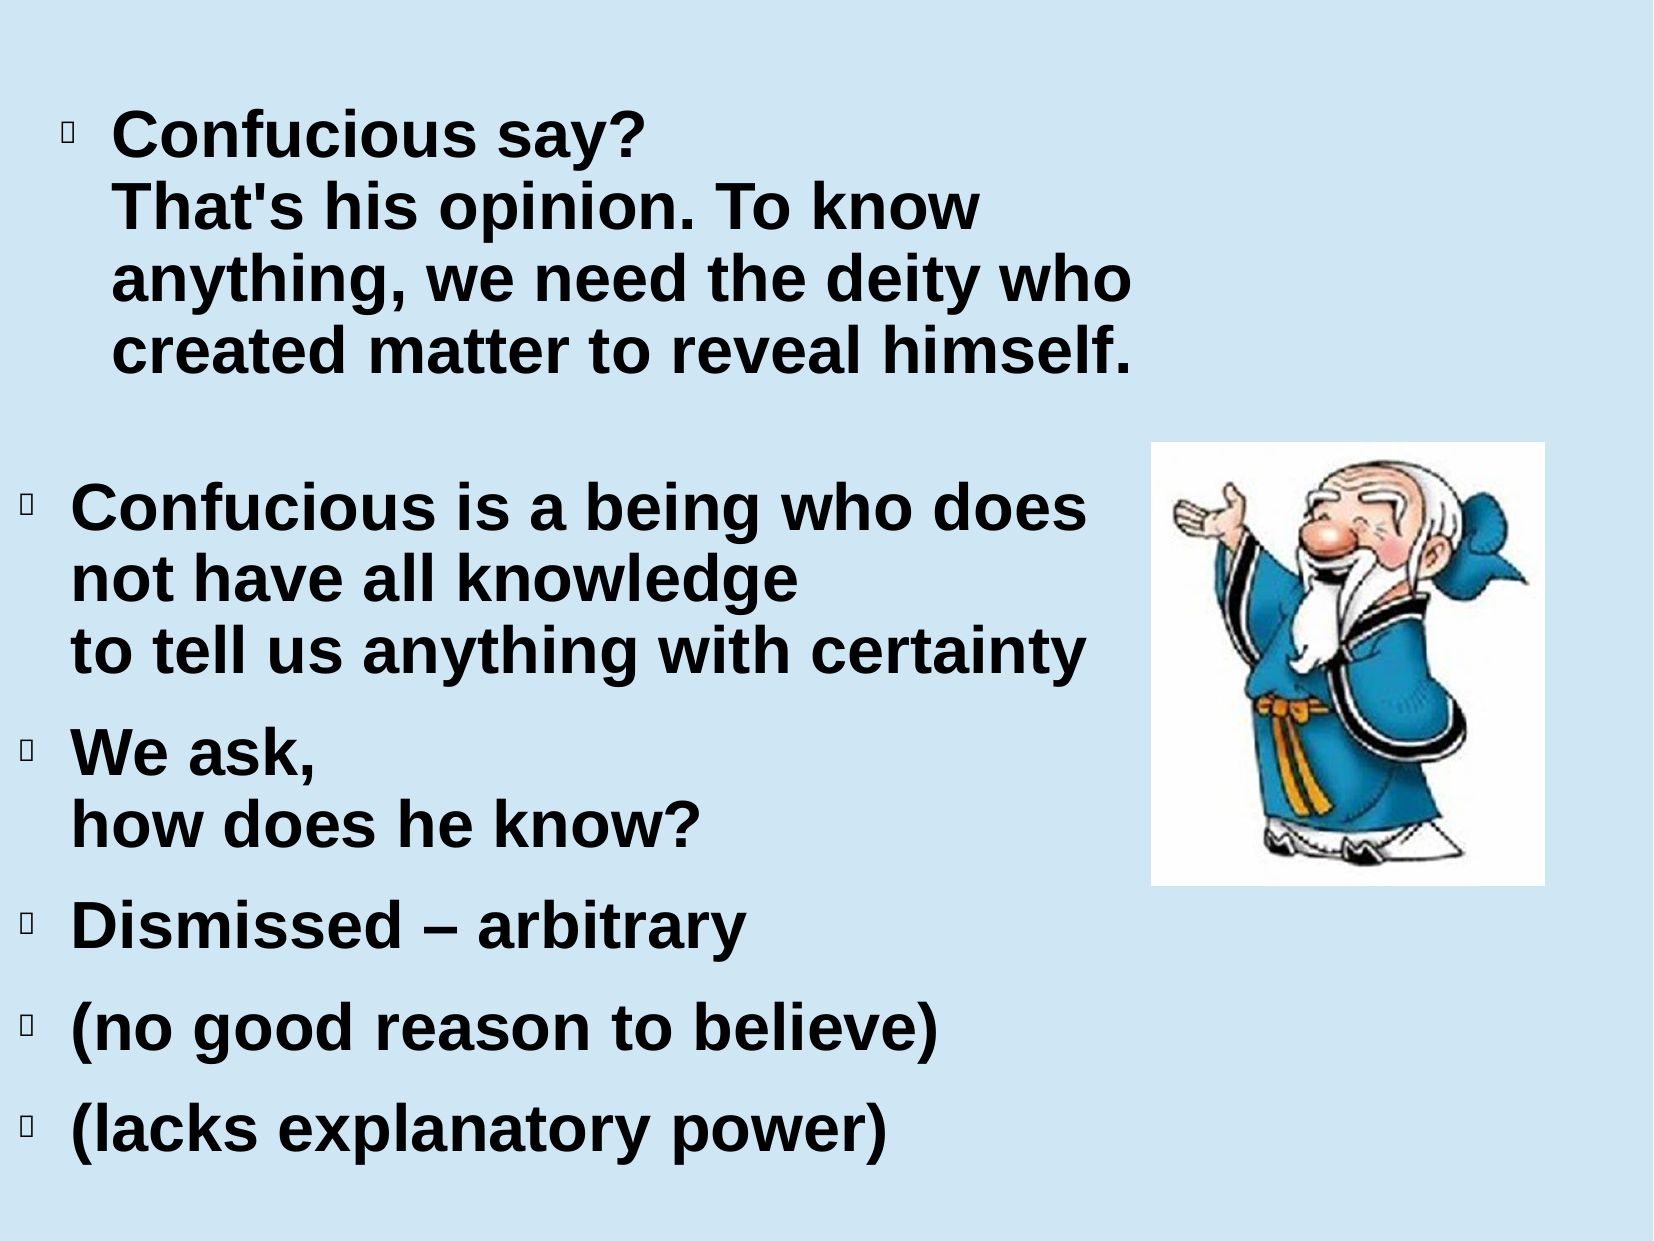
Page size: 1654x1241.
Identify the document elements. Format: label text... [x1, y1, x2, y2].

picture [1151, 442, 1545, 886]
list Confucious is a being who does not have all knowledge to tell us anything with certainty We ask, how does he know? Dismissed – arbitrary (no good reason to believe) (lacks explanatory power) [0, 472, 1200, 757]
list Confucious say? That's his opinion. To know anything, we need the deity who created matter to reveal himself. [41, 99, 1241, 384]
